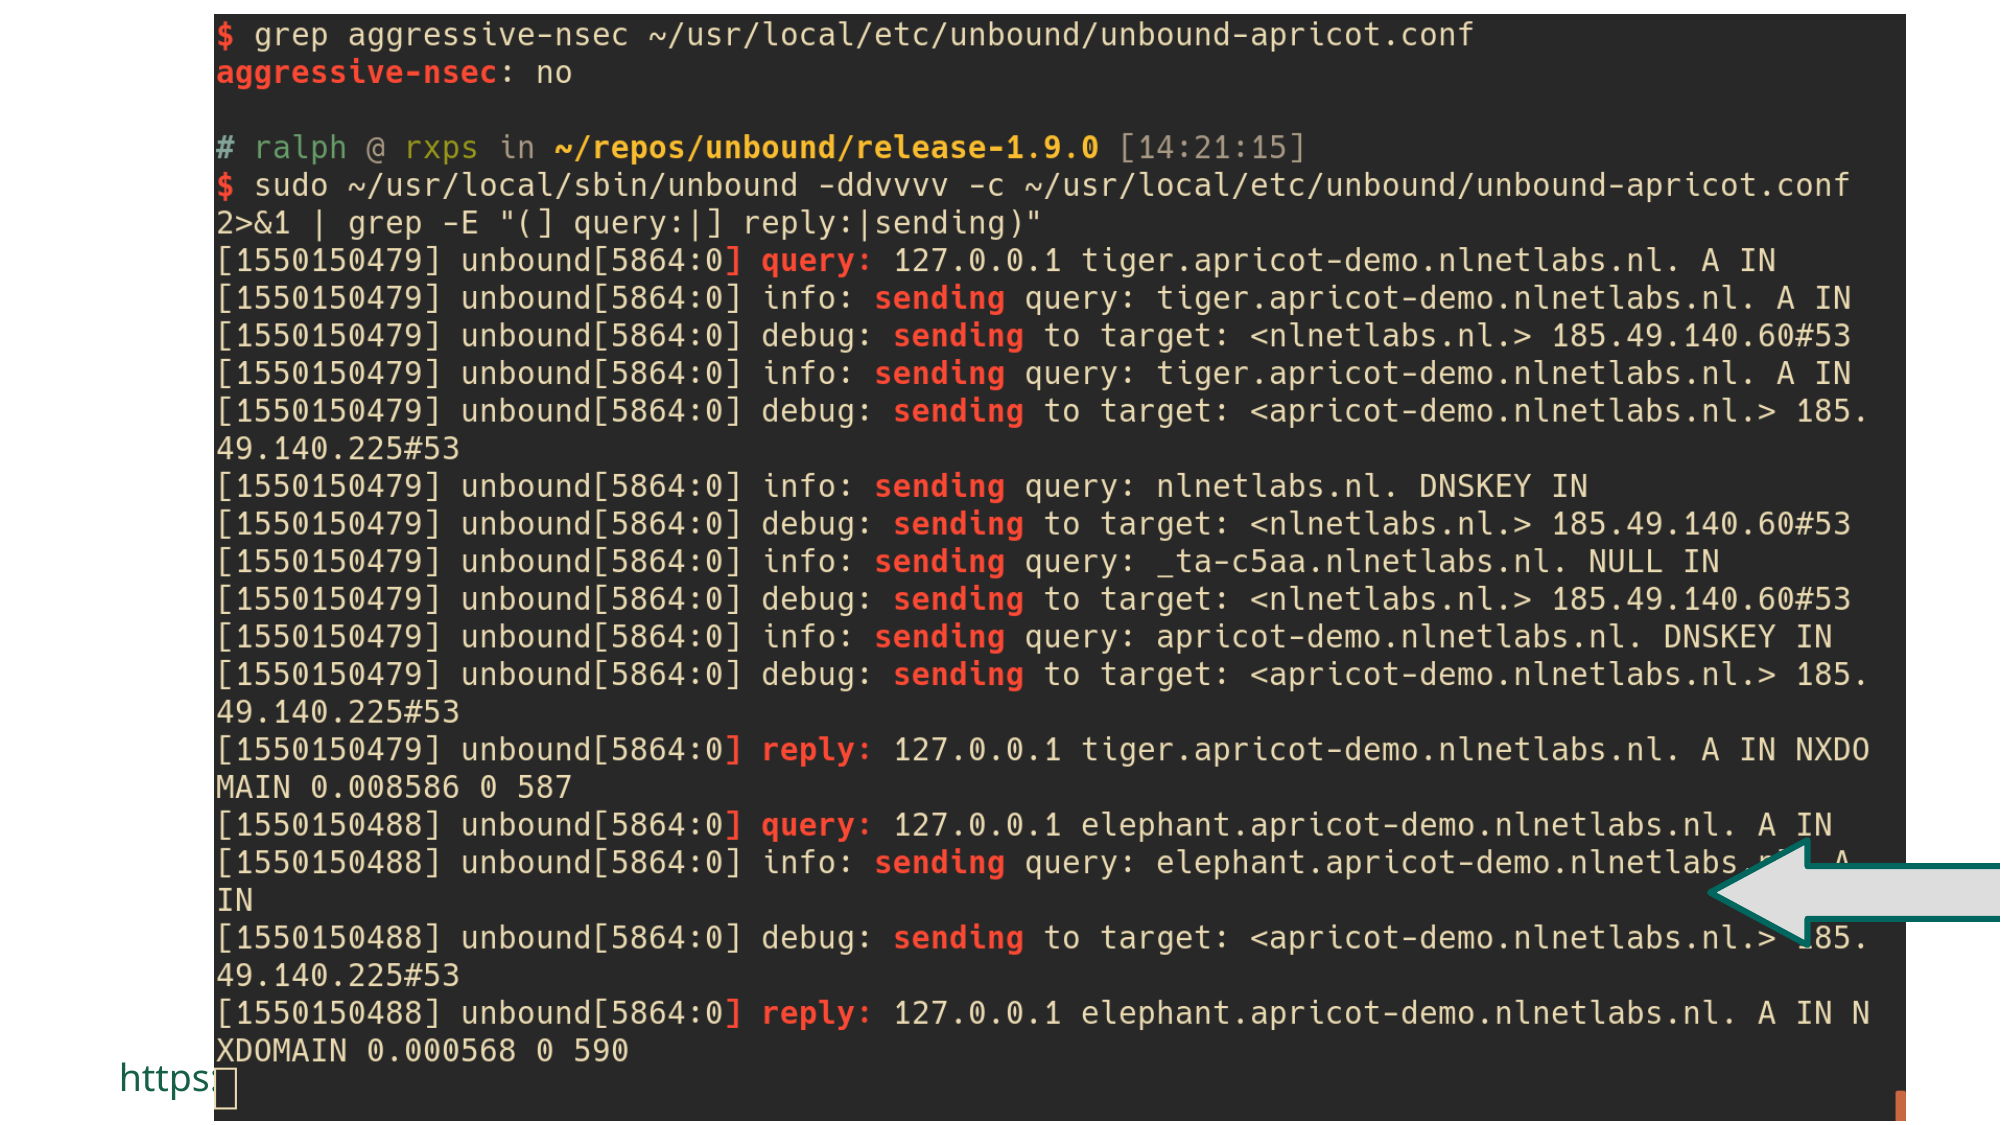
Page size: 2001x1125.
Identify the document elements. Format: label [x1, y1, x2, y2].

picture [214, 14, 1906, 1121]
text_box [1710, 840, 2000, 946]
